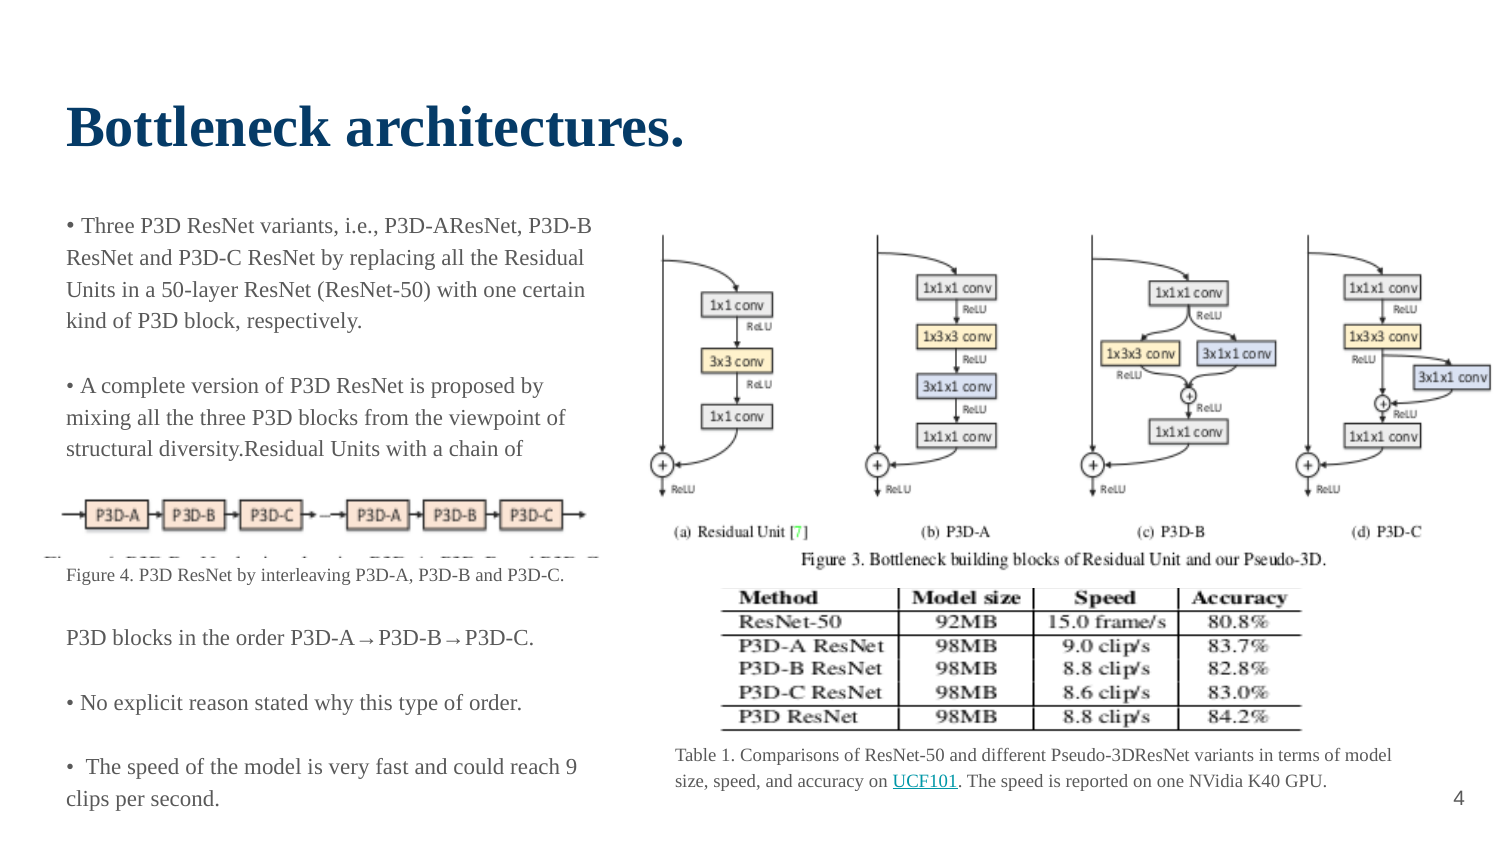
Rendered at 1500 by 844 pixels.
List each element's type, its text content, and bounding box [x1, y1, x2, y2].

picture [32, 218, 660, 578]
picture [693, 588, 1367, 745]
picture [1421, 218, 1500, 578]
list Table 1. Comparisons of ResNet-50 and different Pseudo-3DResNet variants in terms of model size, speed, and accuracy on UCF101. The speed is reported on one NVidia K40 GPU. [660, 141, 1421, 819]
slide_number <number> [1389, 764, 1480, 830]
list • Three P3D ResNet variants, i.e., P3D-AResNet, P3D-B ResNet and P3D-C ResNet by replacing all the Residual Units in a 50-layer ResNet (ResNet-50) with one certain kind of P3D block, respectively. • A complete version of P3D ResNet is proposed by mixing all the three P3D blocks from the viewpoint of structural diversity.Residual Units with a chain of Figure 4. P3D ResNet by interleaving P3D-A, P3D-B and P3D-C. P3D blocks in the order P3D-A→P3D-B→P3D-C. • No explicit reason stated why this type of order. • The speed of the model is very fast and could reach 9 clips per second. [51, 558, 624, 830]
list • Three P3D ResNet variants, i.e., P3D-AResNet, P3D-B ResNet and P3D-C ResNet by replacing all the Residual Units in a 50-layer ResNet (ResNet-50) with one certain kind of P3D block, respectively. • A complete version of P3D ResNet is proposed by mixing all the three P3D blocks from the viewpoint of structural diversity.Residual Units with a chain of Figure 4. P3D ResNet by interleaving P3D-A, P3D-B and P3D-C. P3D blocks in the order P3D-A→P3D-B→P3D-C. • No explicit reason stated why this type of order. • The speed of the model is very fast and could reach 9 clips per second. [51, 189, 624, 492]
title Bottleneck architectures. [51, 72, 1449, 167]
